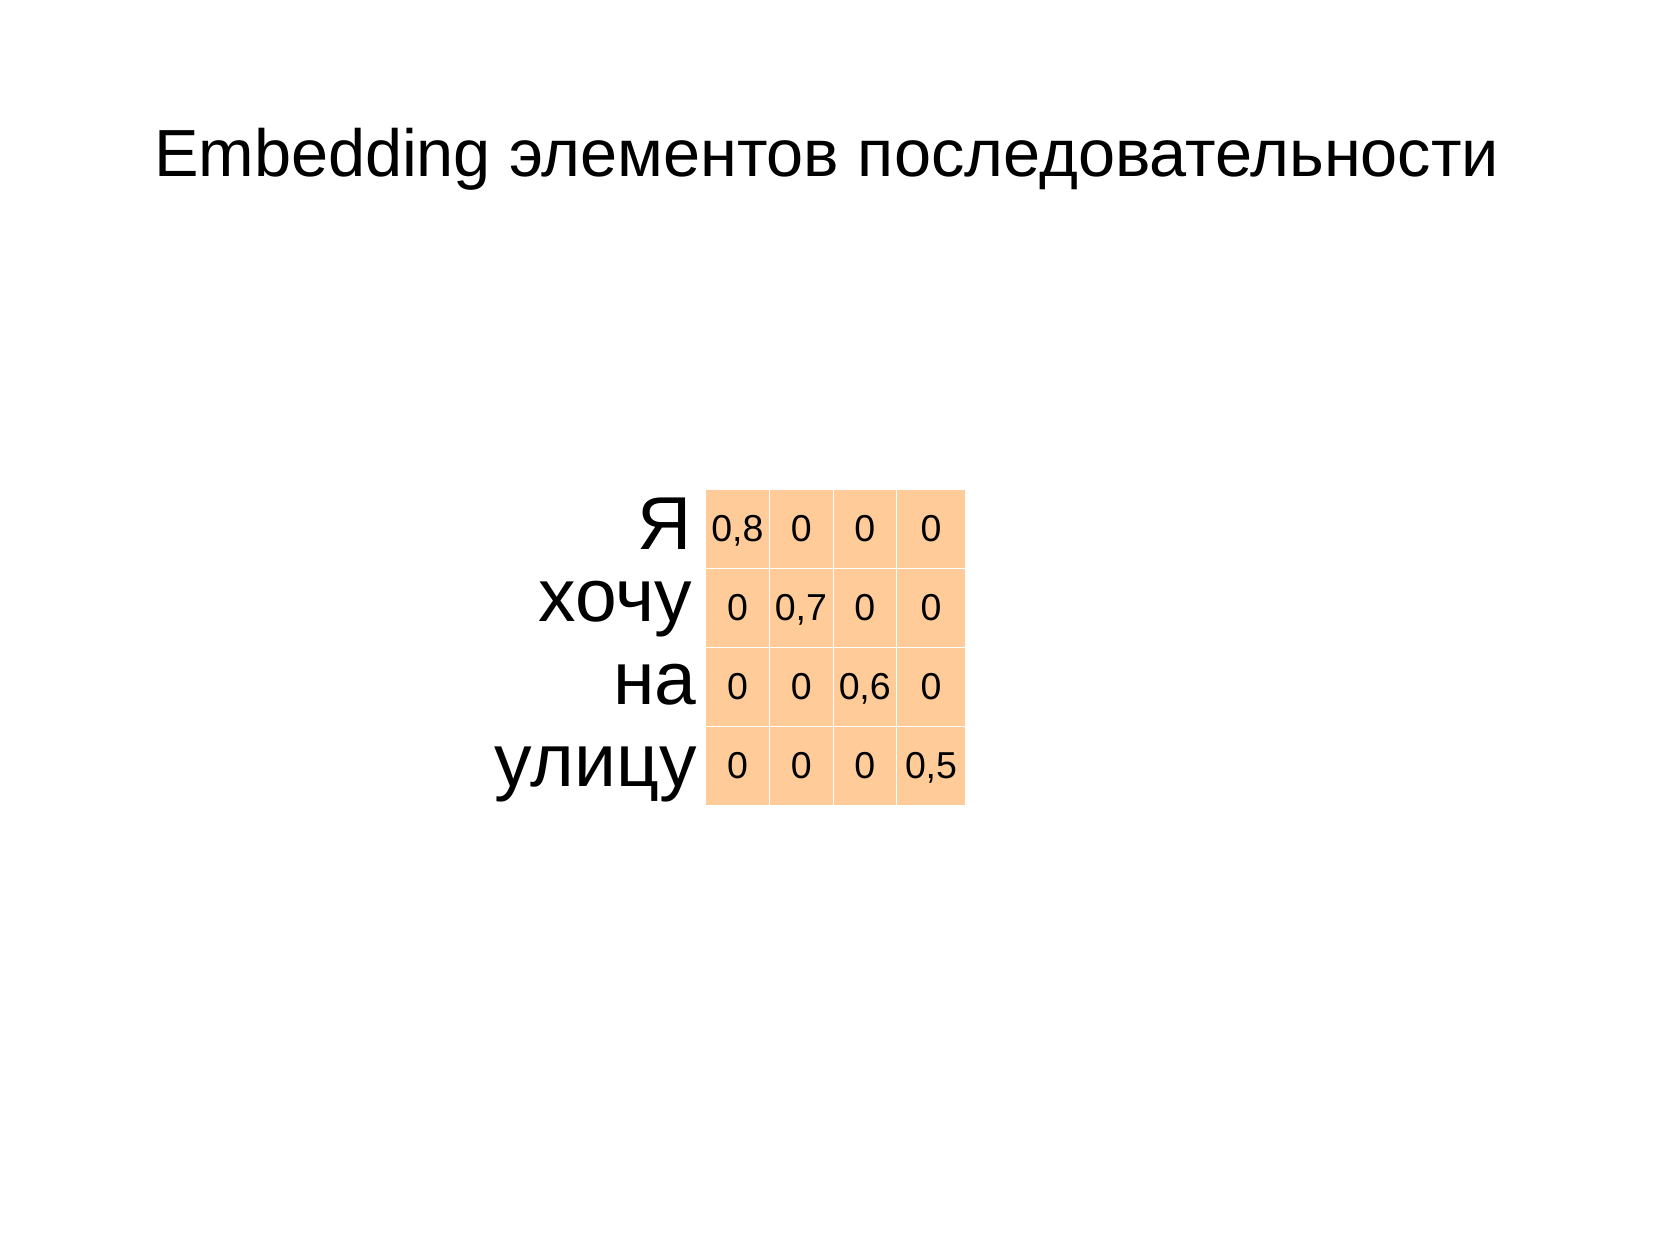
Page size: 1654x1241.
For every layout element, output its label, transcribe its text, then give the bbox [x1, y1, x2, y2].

table_cell 0,6 [834, 648, 896, 726]
table_cell 0 [770, 648, 833, 726]
table_cell 0 [834, 727, 896, 805]
text_box Я [622, 473, 707, 546]
table_header 0 [834, 490, 896, 568]
table_cell 0 [834, 569, 896, 647]
title Embedding элементов последовательности [82, 16, 1571, 290]
text_box улицу [480, 711, 712, 811]
table_cell 0 [712, 648, 769, 726]
table_header 0 [770, 490, 833, 568]
table_header 0,8 [707, 490, 769, 568]
text_box хочу [523, 546, 707, 646]
table_cell 0 [712, 727, 769, 805]
text_box на [598, 629, 712, 711]
table_cell 0,7 [770, 569, 833, 647]
table_cell 0 [707, 569, 769, 647]
table_cell 0 [770, 727, 833, 805]
table_header 0 [897, 490, 965, 568]
table_cell 0 [897, 569, 965, 647]
table_cell 0 [897, 648, 965, 726]
table_cell 0,5 [897, 727, 965, 805]
